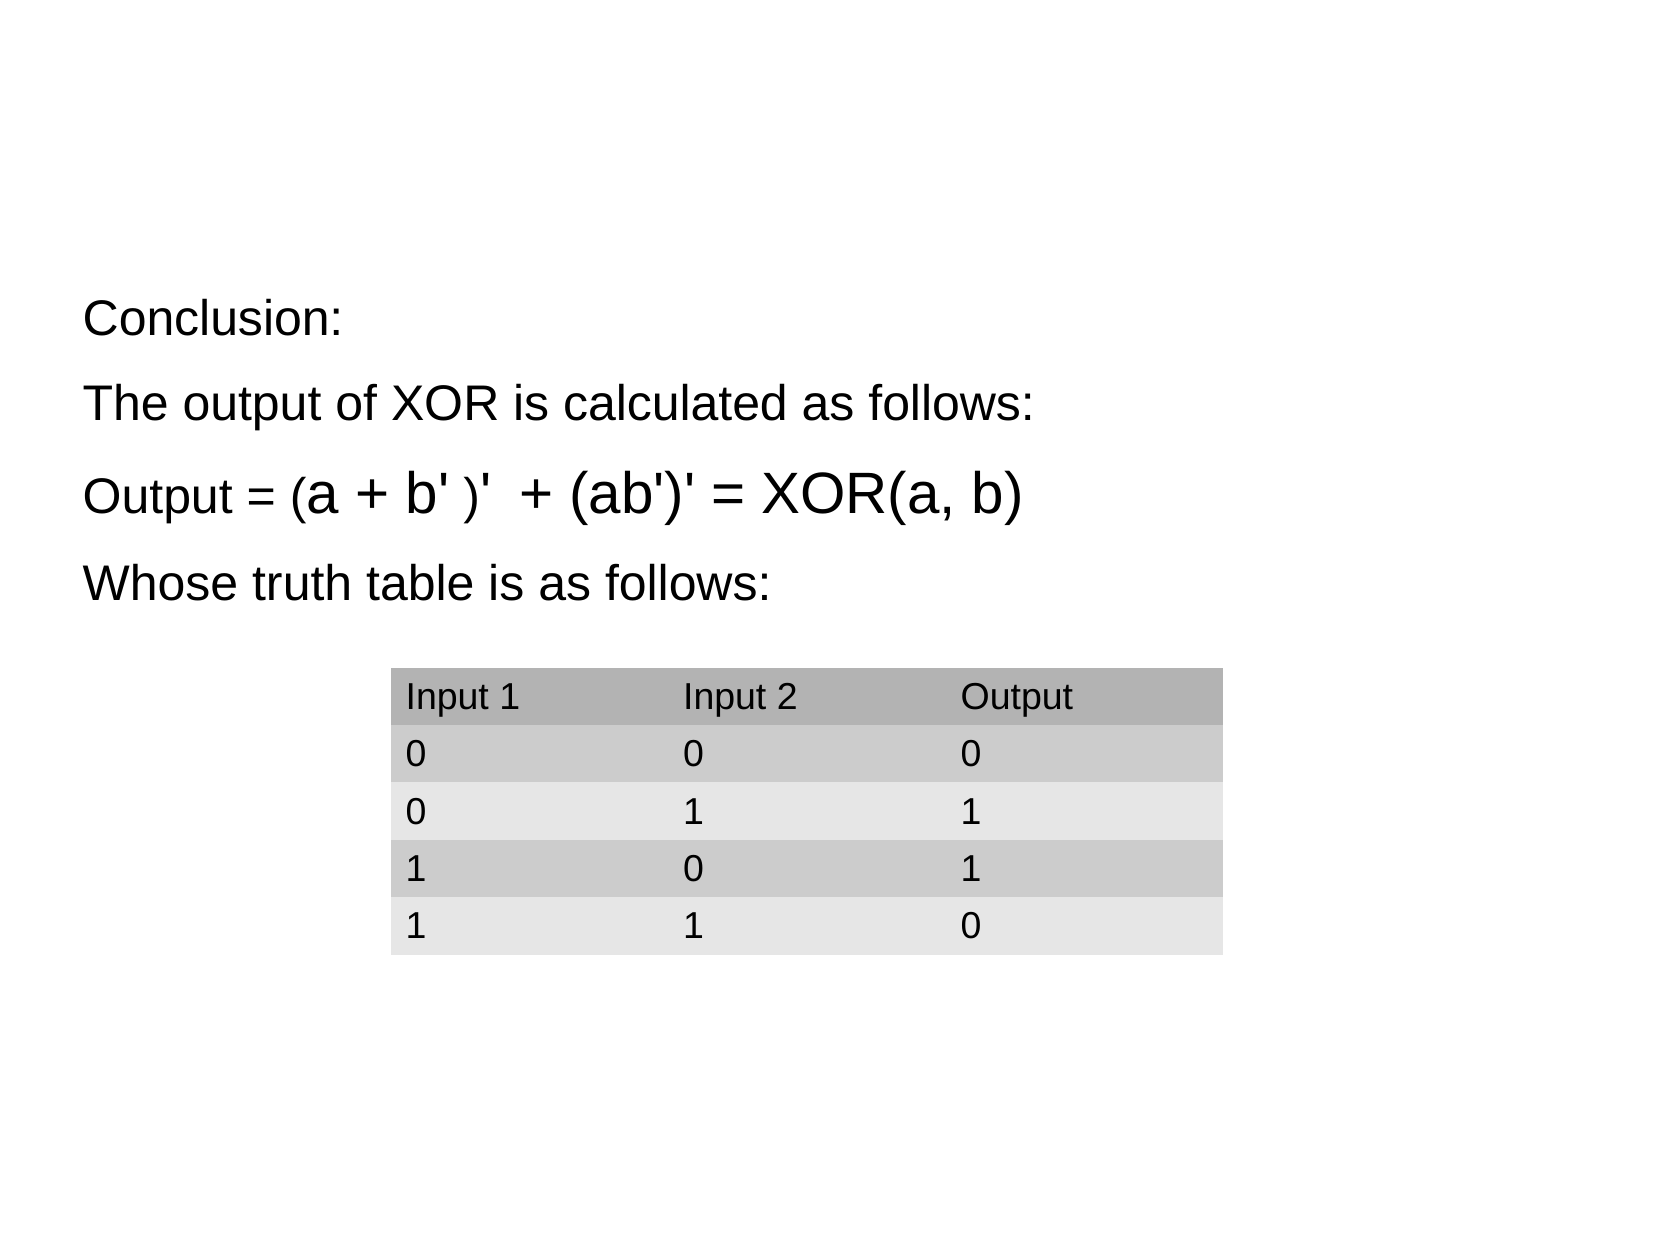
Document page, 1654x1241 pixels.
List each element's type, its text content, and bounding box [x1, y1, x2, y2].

table_header Output [946, 668, 1223, 725]
table_cell 0 [668, 725, 946, 782]
table_cell 0 [668, 840, 946, 897]
table_cell 1 [668, 782, 946, 840]
table_cell 1 [668, 897, 946, 955]
table_header Input 1 [391, 668, 668, 725]
table_cell 0 [391, 782, 668, 840]
table_cell 1 [391, 840, 668, 897]
table_cell 0 [391, 725, 668, 782]
list Conclusion: The output of XOR is calculated as follows: Output = (a + b' )' + (ab')' = XOR(a, b) Whose truth table is as follows: [82, 290, 1538, 1010]
table_cell 0 [946, 897, 1223, 955]
table_cell 1 [391, 897, 668, 955]
table_header Input 2 [668, 668, 946, 725]
table_cell 1 [946, 840, 1223, 897]
table_cell 0 [946, 725, 1223, 782]
table_cell 1 [946, 782, 1223, 840]
